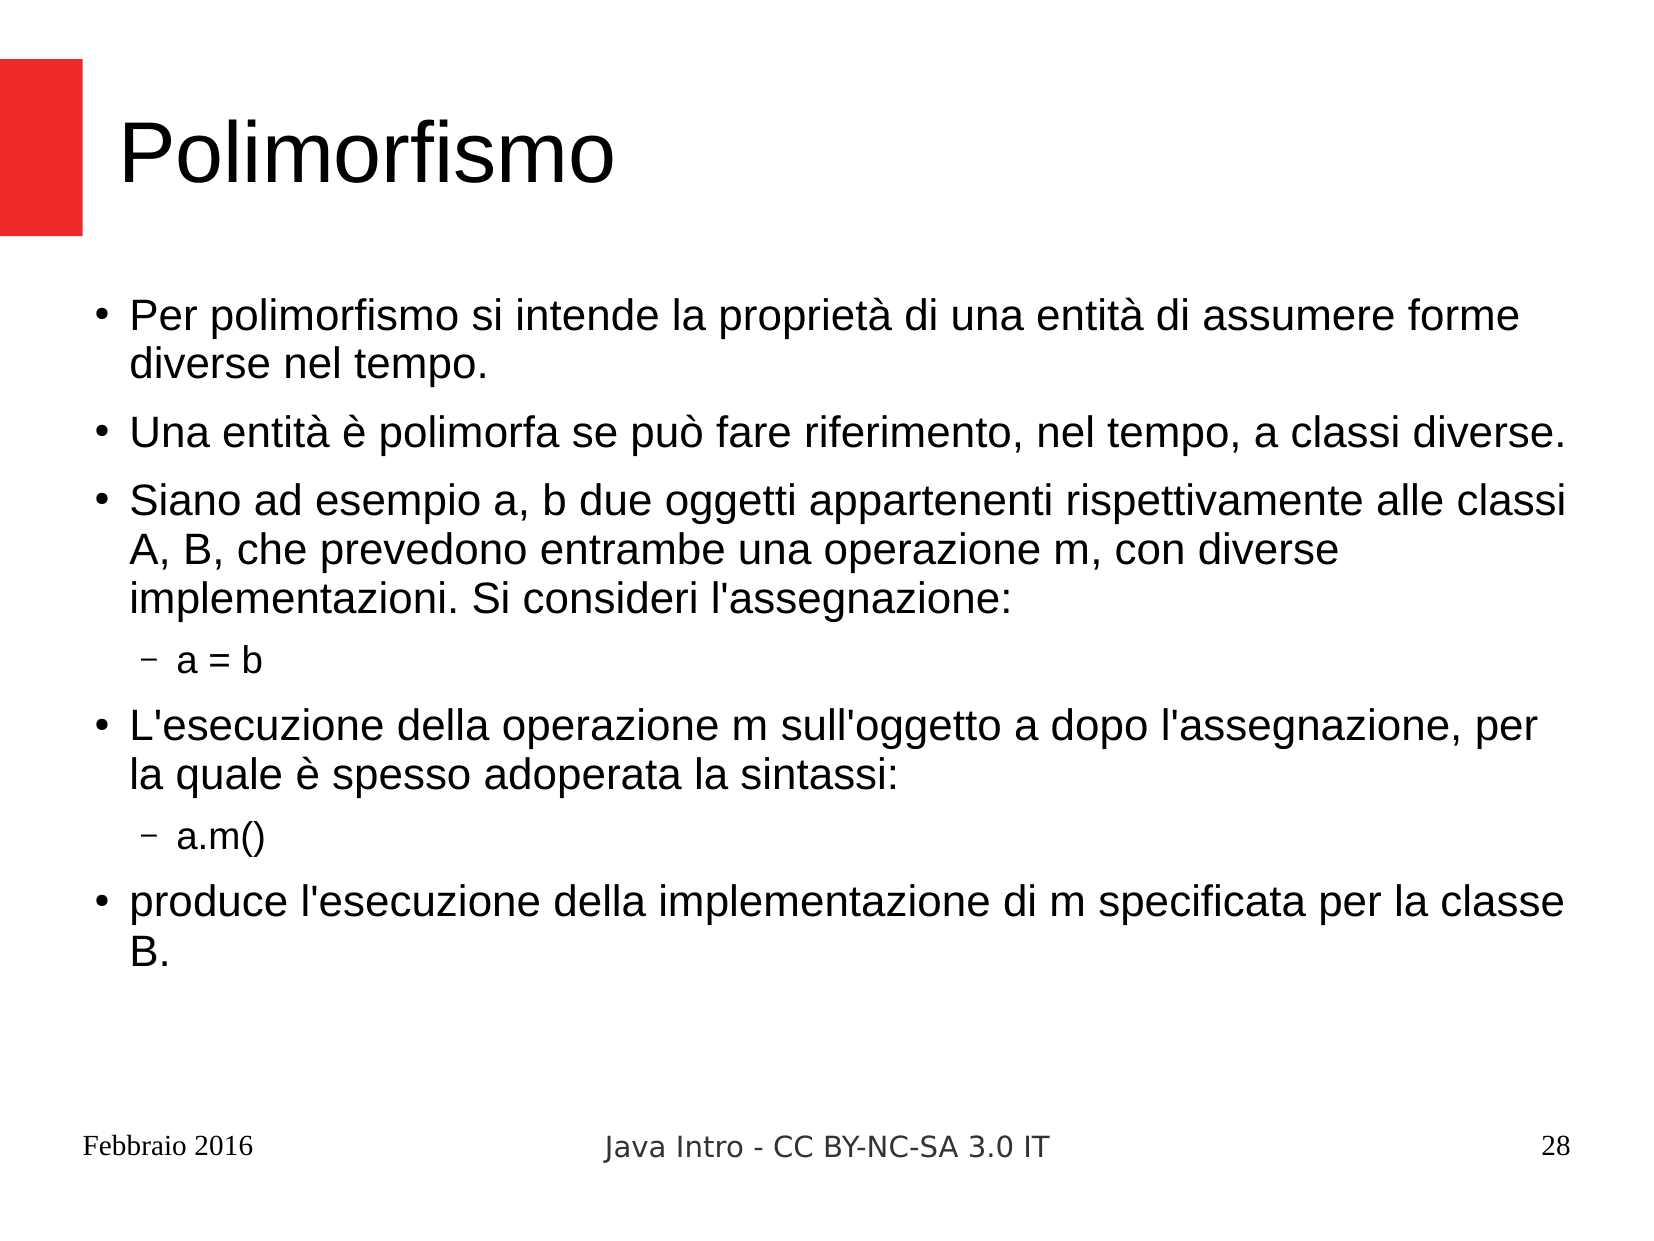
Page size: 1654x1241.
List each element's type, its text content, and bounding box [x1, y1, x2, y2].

title Polimorfismo [118, 49, 1607, 257]
list Per polimorfismo si intende la proprietà di una entità di assumere forme diverse nel tempo. Una entità è polimorfa se può fare riferimento, nel tempo, a classi diverse. Siano ad esempio a, b due oggetti appartenenti rispettivamente alle classi A, B, che prevedono entrambe una operazione m, con diverse implementazioni. Si consideri l'assegnazione: a = b L'esecuzione della operazione m sull'oggetto a dopo l'assegnazione, per la quale è spesso adoperata la sintassi: a.m() produce l'esecuzione della implementazione di m specificata per la classe B. [82, 290, 1571, 1010]
